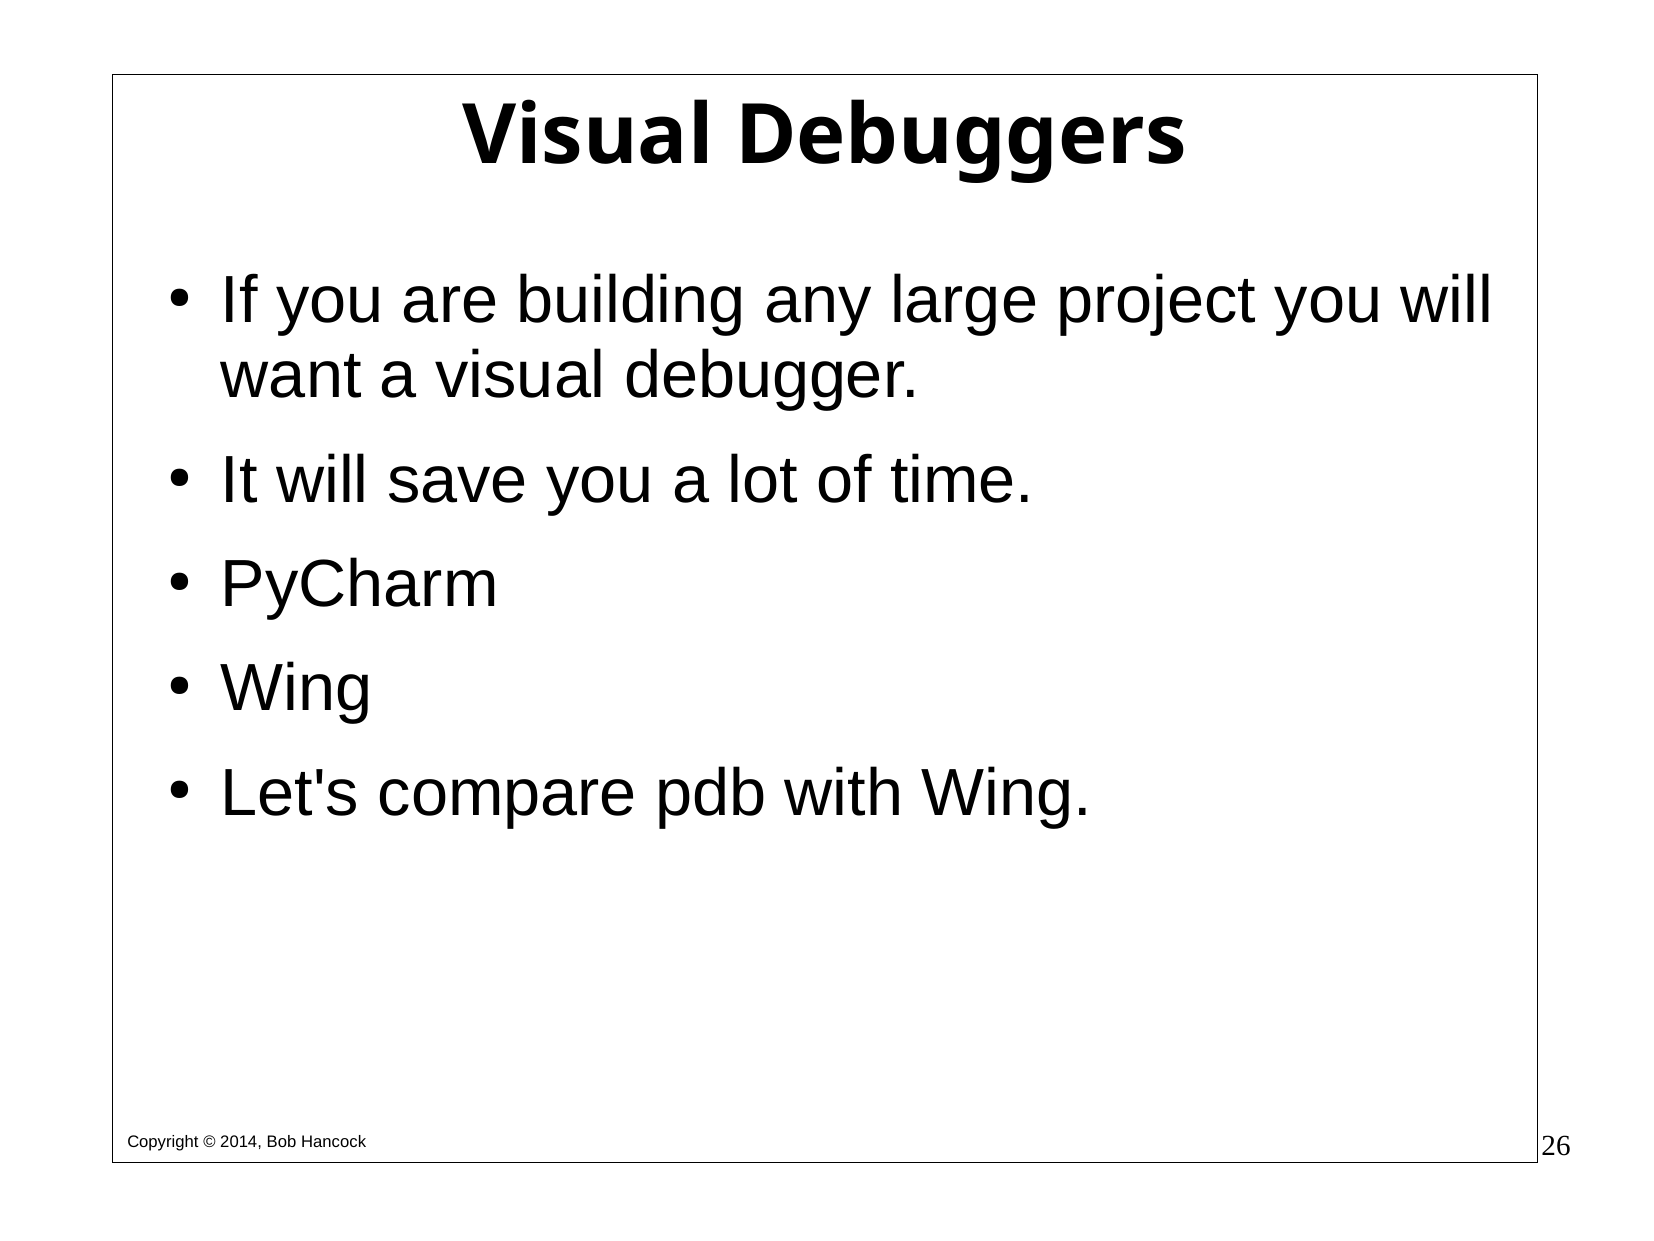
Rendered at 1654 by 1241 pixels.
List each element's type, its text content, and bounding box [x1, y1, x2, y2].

text_box Copyright © 2014, Bob Hancock [112, 1125, 382, 1159]
title Visual Debuggers [112, 75, 1538, 188]
list If you are building any large project you will want a visual debugger. It will save you a lot of time. PyCharm Wing Let's compare pdb with Wing. [150, 262, 1501, 1126]
